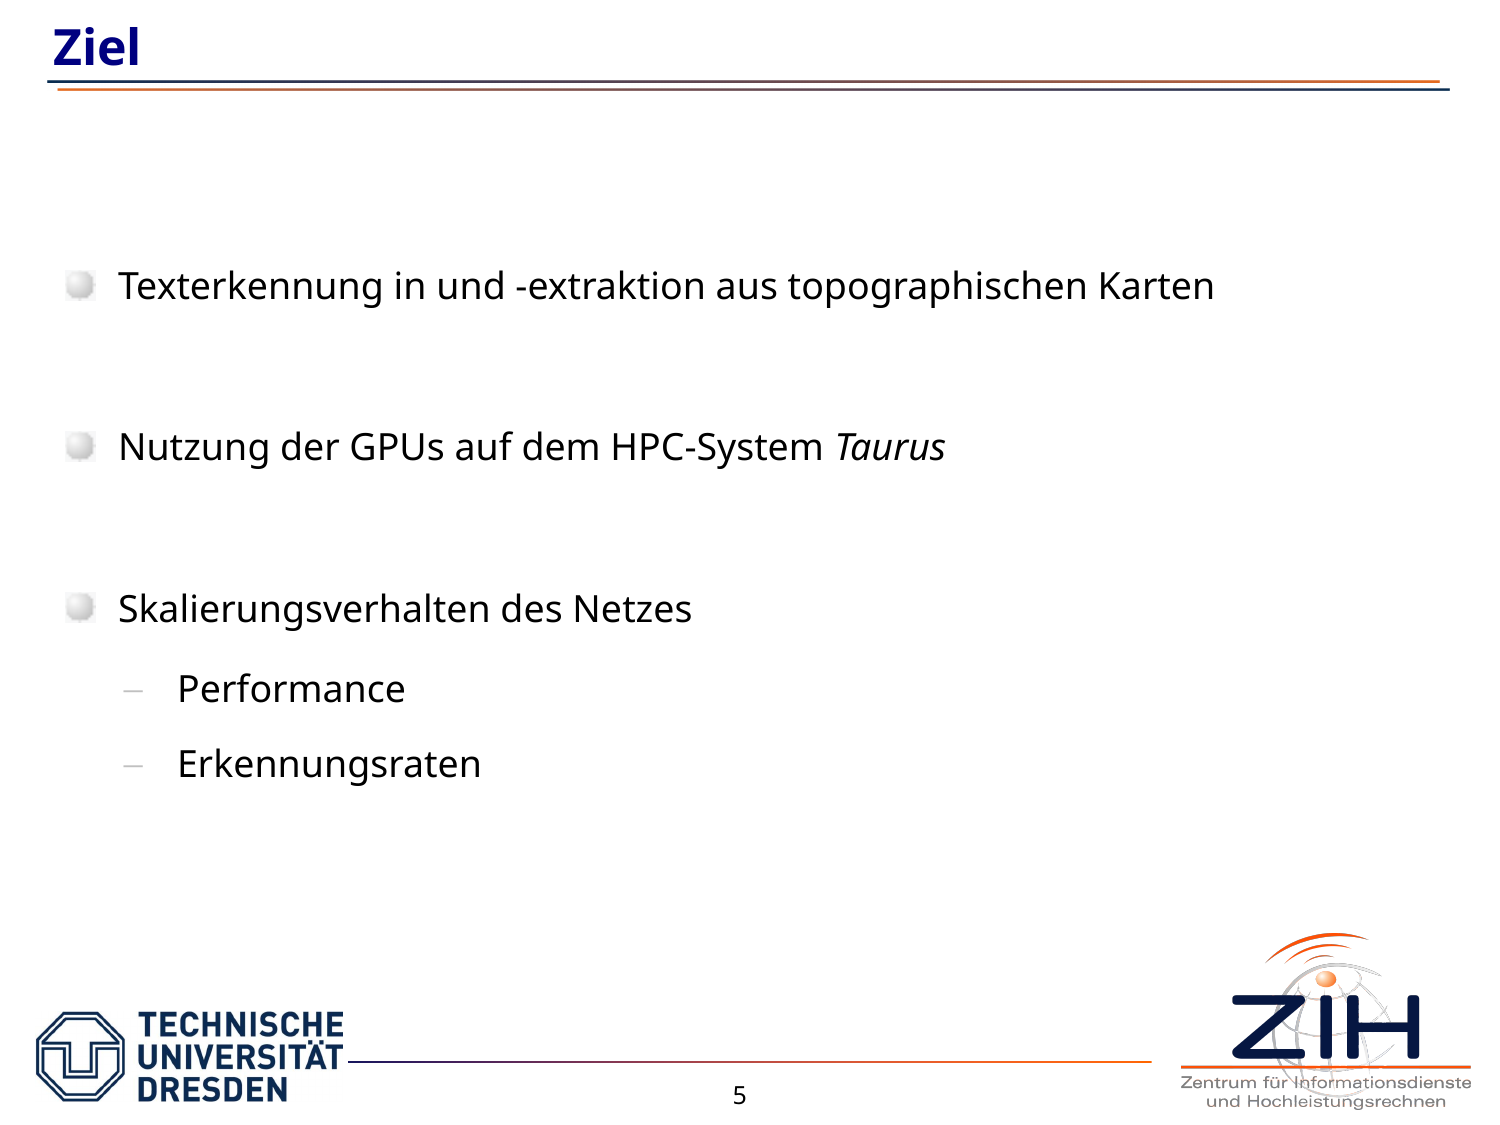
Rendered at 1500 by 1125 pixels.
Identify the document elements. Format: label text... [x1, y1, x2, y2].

list Texterkennung in und -extraktion aus topographischen Karten Nutzung der GPUs auf dem HPC-System Taurus Skalierungsverhalten des Netzes Performance Erkennungsraten [29, 118, 1418, 931]
picture [47, 80, 1450, 91]
title Ziel [53, 12, 1453, 81]
picture [35, 1011, 343, 1102]
picture [1181, 933, 1471, 1110]
